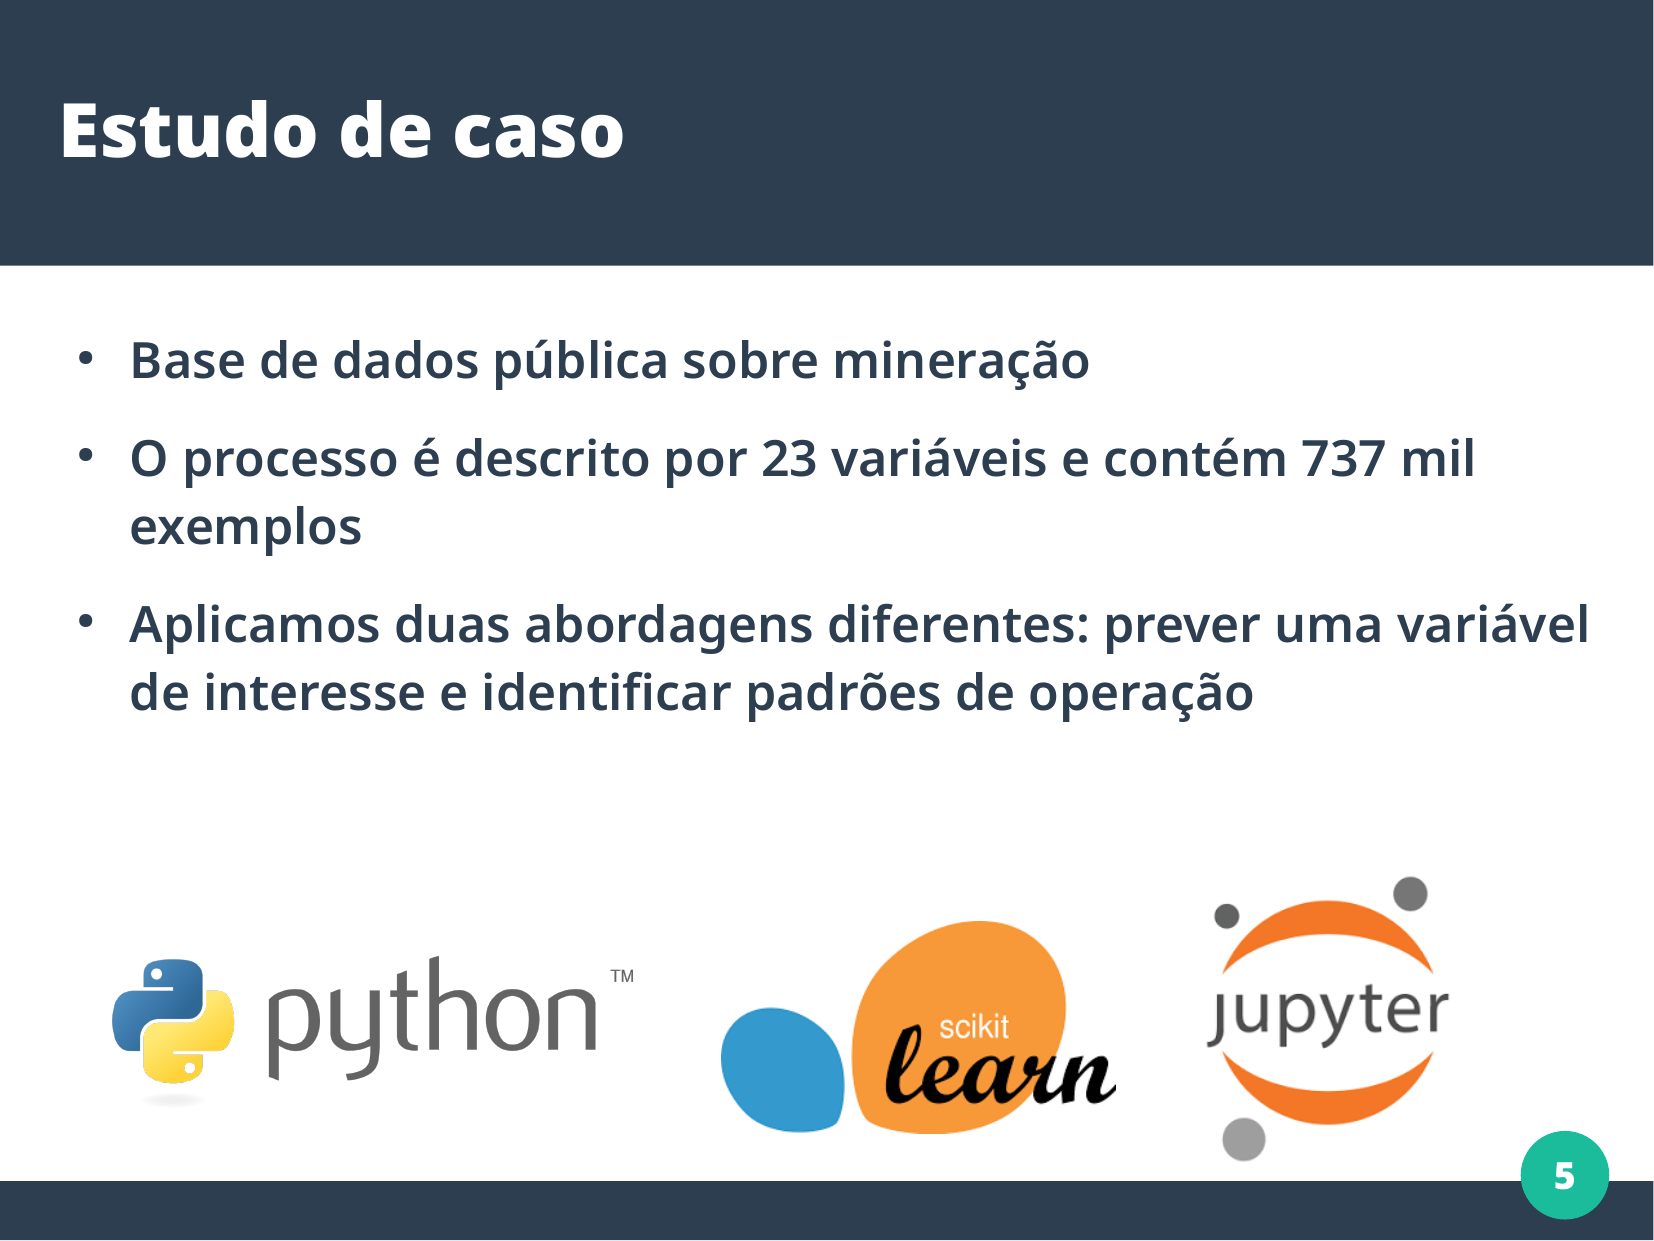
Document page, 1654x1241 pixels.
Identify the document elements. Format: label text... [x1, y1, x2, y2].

list Base de dados pública sobre mineração O processo é descrito por 23 variáveis e contém 737 mil exemplos Aplicamos duas abordagens diferentes: prever uma variável de interesse e identificar padrões de operação [59, 324, 1595, 1152]
picture [721, 921, 1116, 1134]
picture [1204, 873, 1453, 1163]
picture [106, 952, 639, 1111]
title Estudo de caso [59, 49, 1595, 207]
